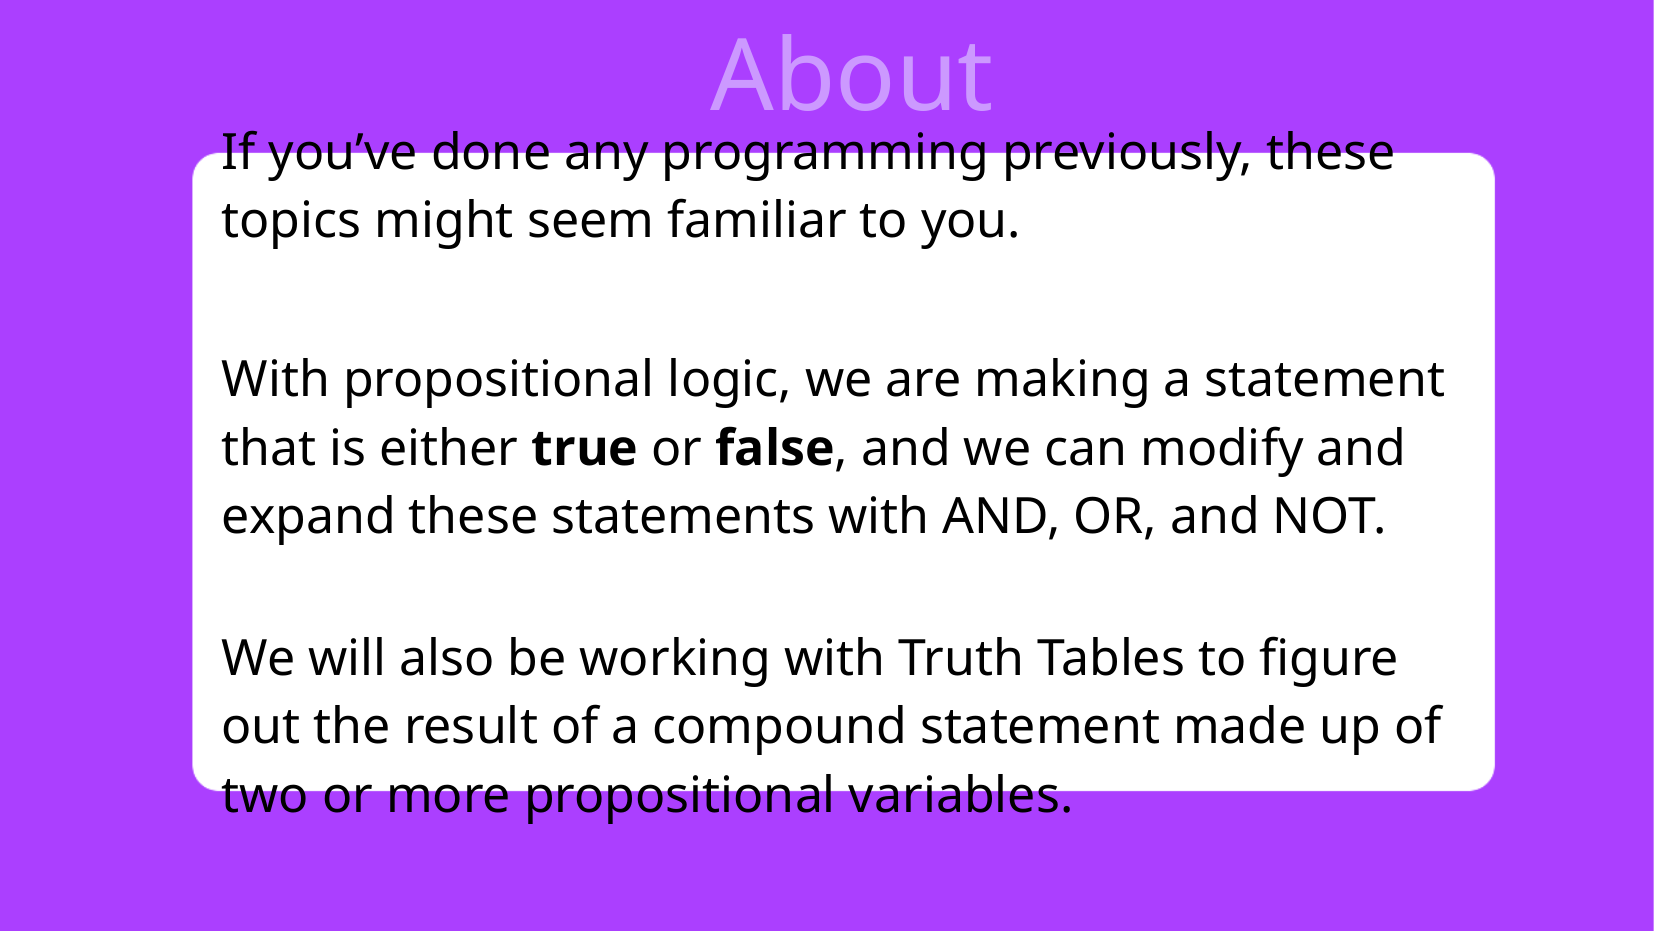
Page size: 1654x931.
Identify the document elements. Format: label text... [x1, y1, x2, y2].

title About [193, 13, 1511, 130]
picture [0, 0, 1654, 931]
text_box If you’ve done any programming previously, these topics might seem familiar to you. With propositional logic, we are making a statement that is either true or false, and we can modify and expand these statements with AND, OR, and NOT. We will also be working with Truth Tables to figure out the result of a compound statement made up of two or more propositional variables. [221, 175, 1485, 768]
